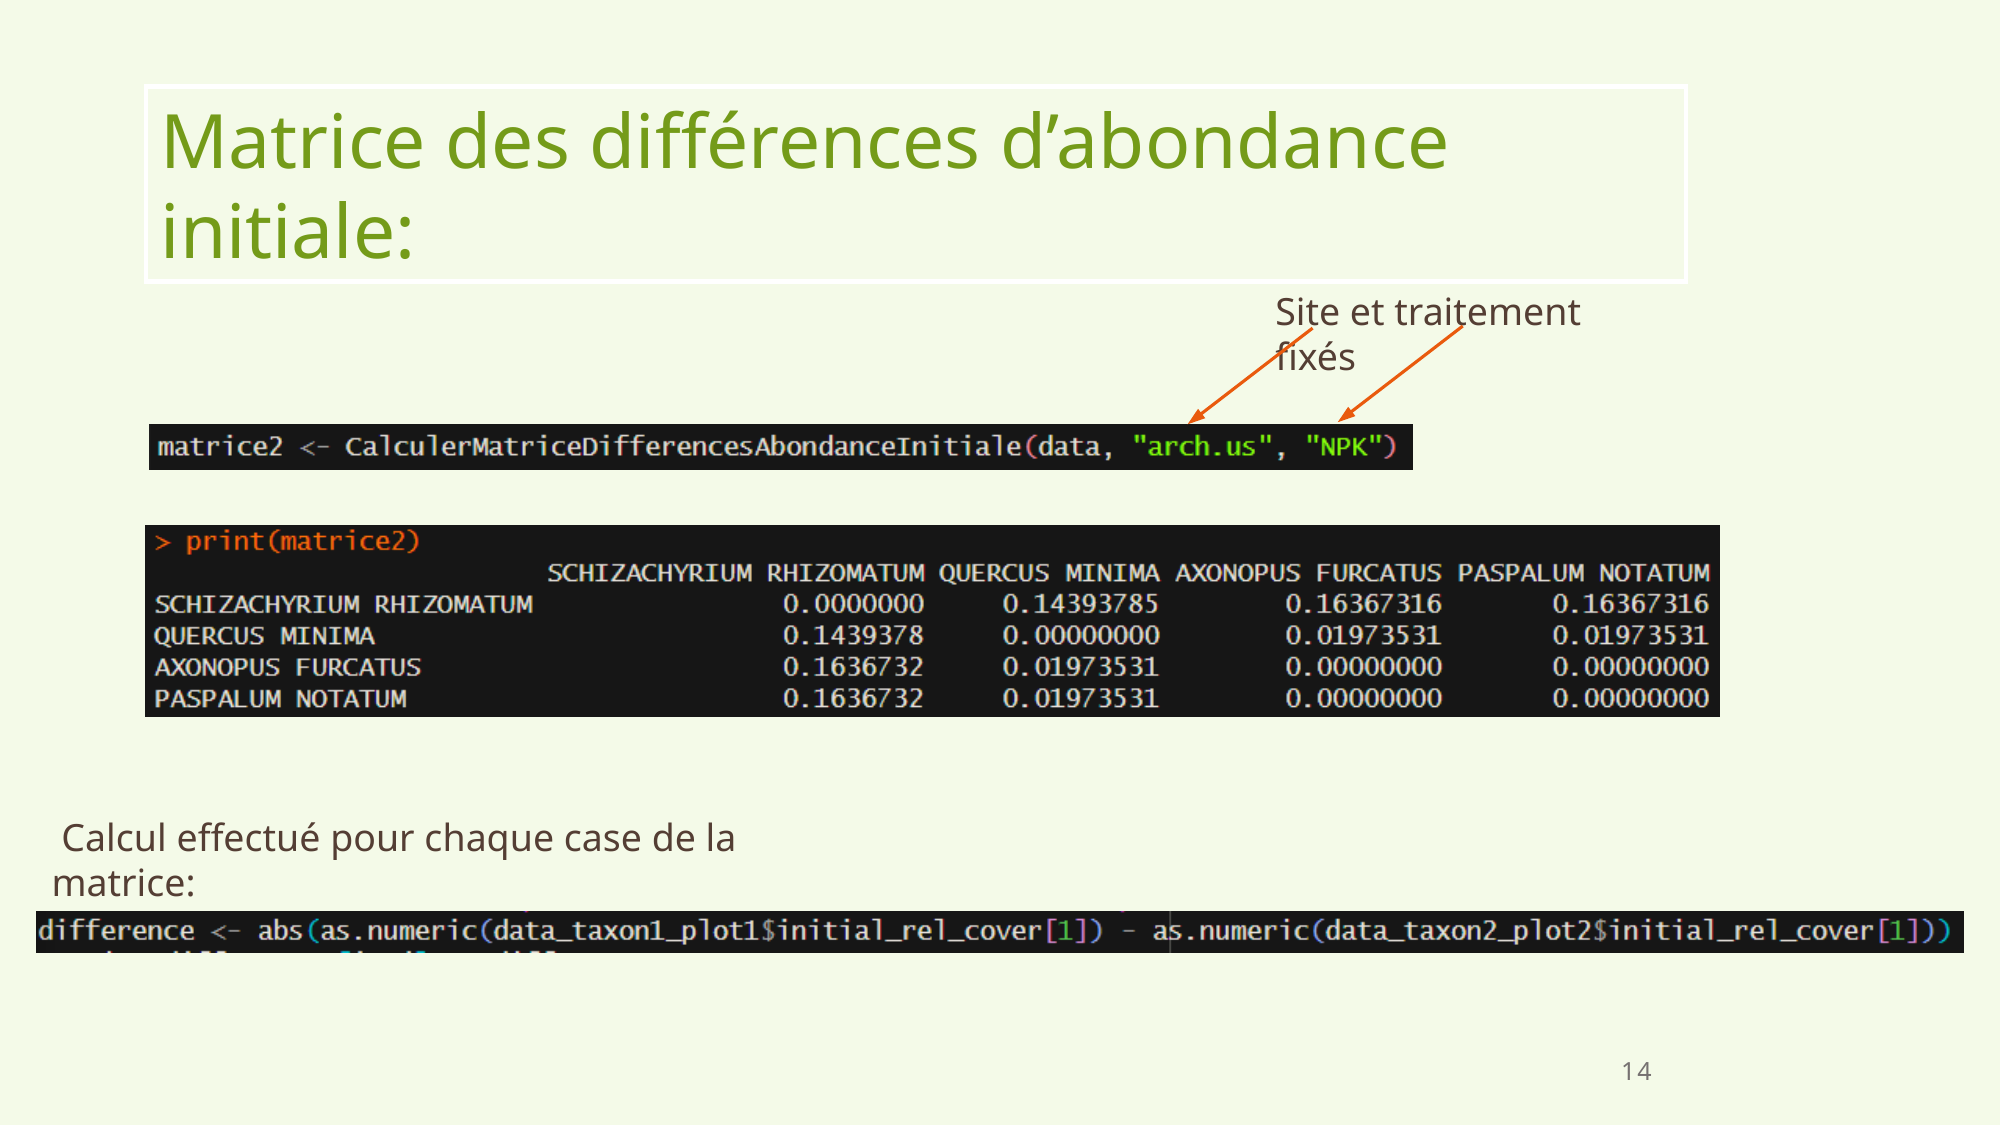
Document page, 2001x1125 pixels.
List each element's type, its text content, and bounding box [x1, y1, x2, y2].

text_box Site et traitement fixés [1260, 280, 1643, 341]
picture [36, 911, 1964, 953]
text_box Calcul effectué pour chaque case de la matrice: [36, 806, 788, 868]
picture [145, 525, 1720, 717]
text_box Matrice des différences d’abondance initiale: [145, 86, 1687, 193]
text_box [1606, 1042, 1863, 1103]
picture [149, 424, 1413, 470]
